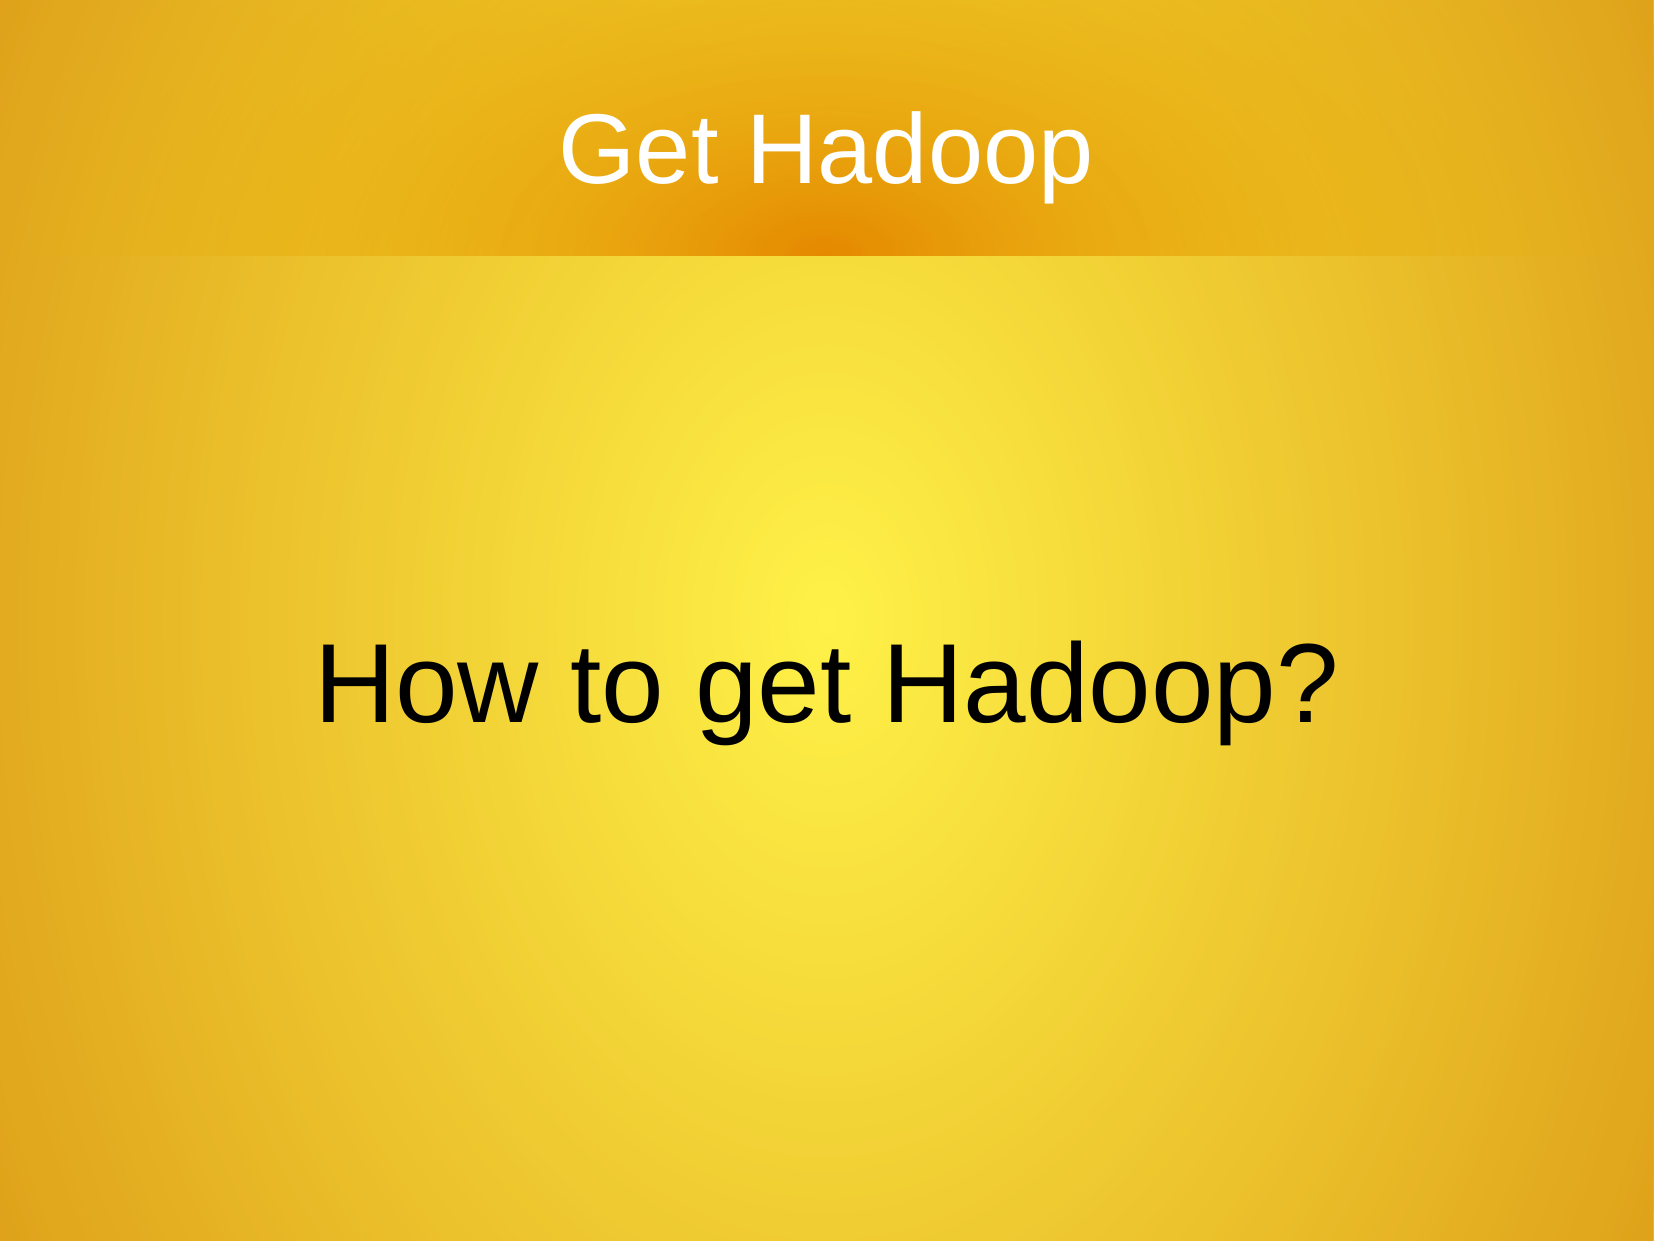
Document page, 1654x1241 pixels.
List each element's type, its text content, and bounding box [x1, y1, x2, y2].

subtitle How to get Hadoop? [82, 290, 1571, 1010]
title Get Hadoop [82, 47, 1571, 252]
